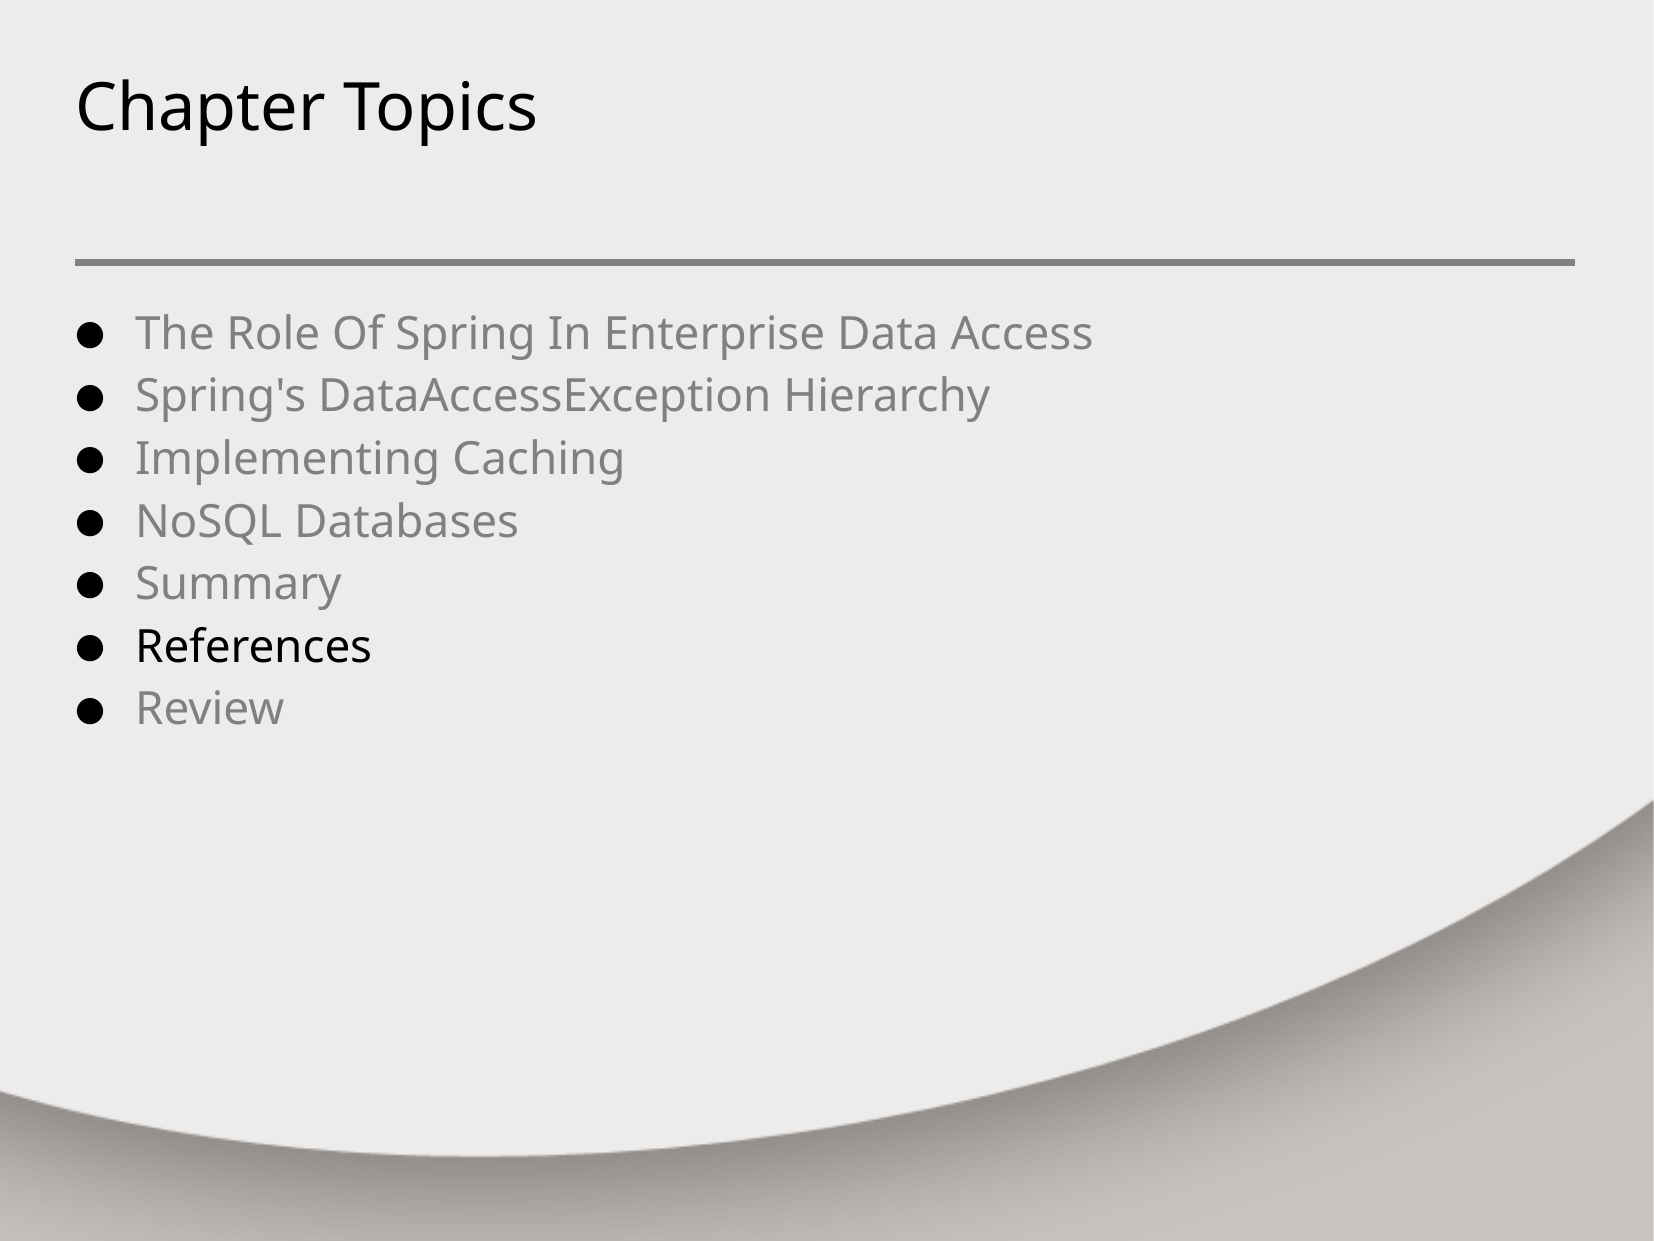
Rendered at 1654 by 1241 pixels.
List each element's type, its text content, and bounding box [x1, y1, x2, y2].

list The Role Of Spring In Enterprise Data Access Spring's DataAccessException Hierarchy Implementing Caching NoSQL Databases Summary References Review [75, 300, 1576, 1163]
picture [0, 0, 1654, 1241]
title Chapter Topics [75, 75, 1576, 226]
